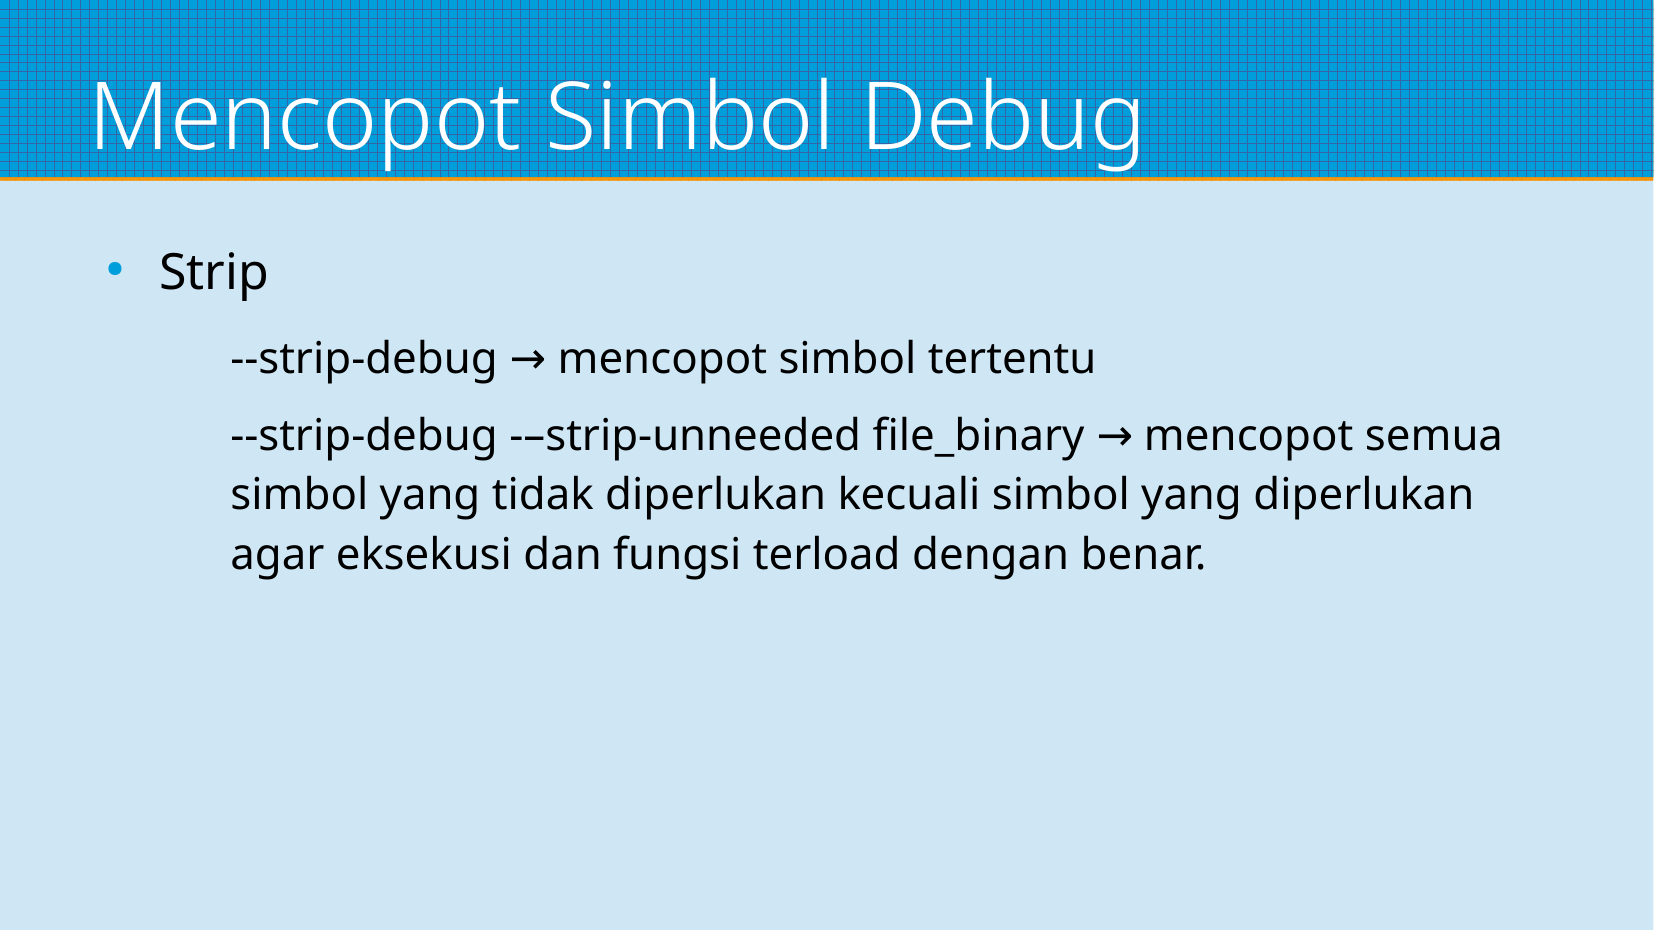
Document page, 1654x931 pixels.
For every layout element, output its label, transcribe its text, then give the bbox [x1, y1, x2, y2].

list Strip --strip-debug → mencopot simbol tertentu --strip-debug -–strip-unneeded file_binary → mencopot semua simbol yang tidak diperlukan kecuali simbol yang diperlukan agar eksekusi dan fungsi terload dengan benar. [88, 236, 1565, 813]
title Mencopot Simbol Debug [88, 14, 1565, 178]
